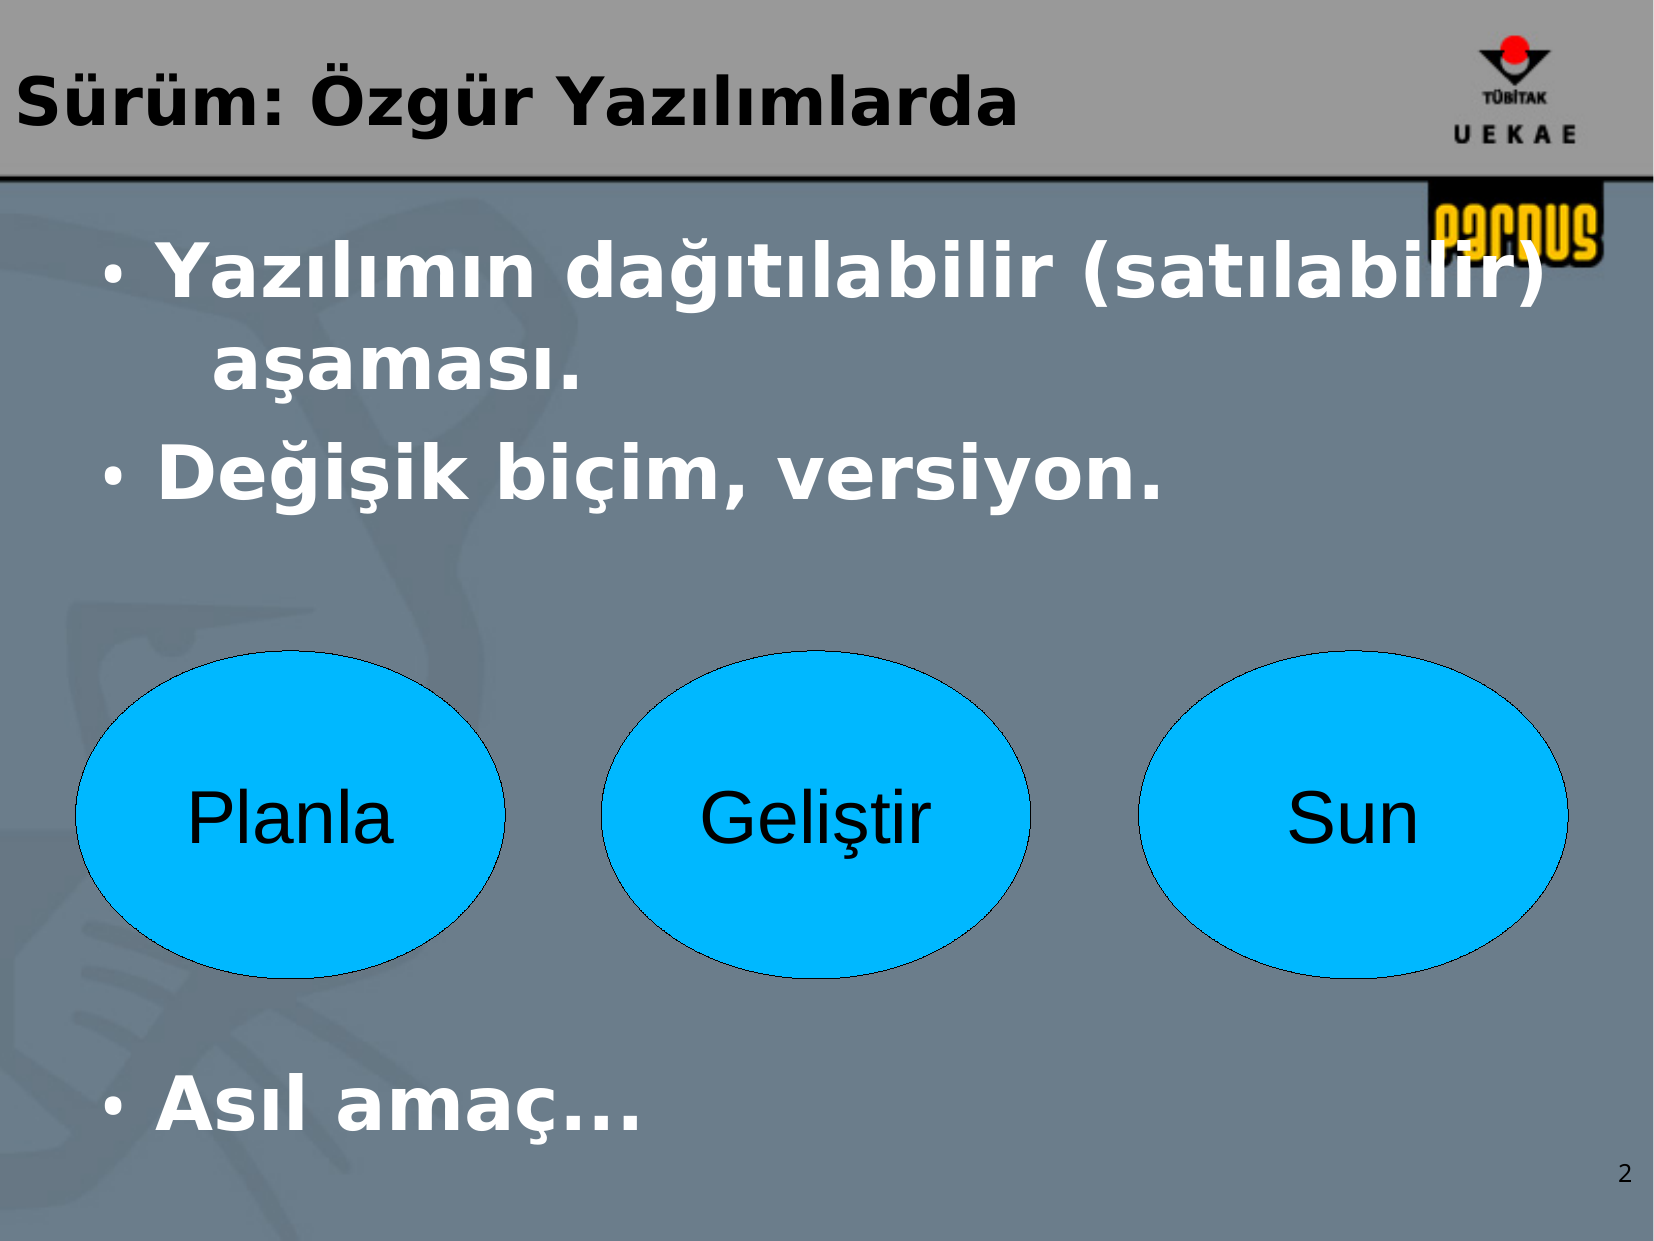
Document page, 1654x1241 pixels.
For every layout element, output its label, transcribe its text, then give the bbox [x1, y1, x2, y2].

picture [0, 0, 1654, 1241]
text_box Geliştir [601, 650, 1031, 979]
text_box Planla [75, 650, 506, 979]
title Sürüm: Özgür Yazılımlarda [0, 43, 1413, 158]
list Asıl amaç... [84, 1049, 1595, 1167]
list Yazılımın dağıtılabilir (satılabilir) aşaması. Değişik biçim, versiyon. [84, 216, 1595, 571]
text_box Sun [1138, 650, 1569, 979]
